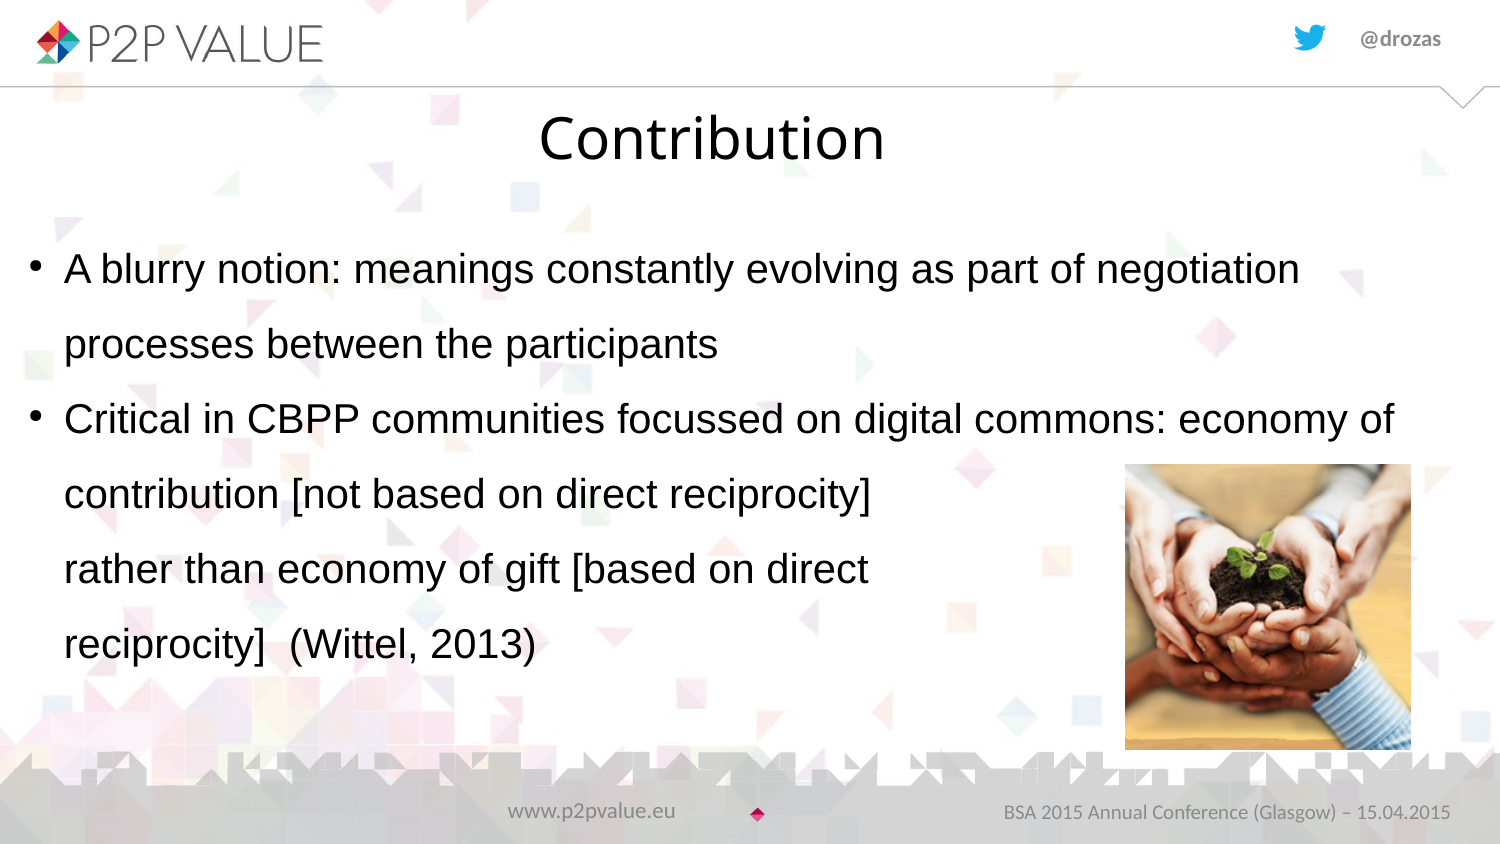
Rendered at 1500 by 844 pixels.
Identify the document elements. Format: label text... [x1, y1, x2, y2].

subtitle A blurry notion: meanings constantly evolving as part of negotiation processes between the participants Critical in CBPP communities focussed on digital commons: economy of contribution [not based on direct reciprocity] rather than economy of gift [based on direct reciprocity] (Wittel, 2013) [15, 210, 1496, 766]
text_box www.p2pvalue.eu [501, 789, 720, 829]
picture [0, 0, 1500, 844]
text_box @drozas [1333, 15, 1455, 60]
text_box BSA 2015 Annual Conference (Glasgow) – 15.04.2015 [777, 788, 1470, 834]
title Contribution [60, 92, 1366, 181]
